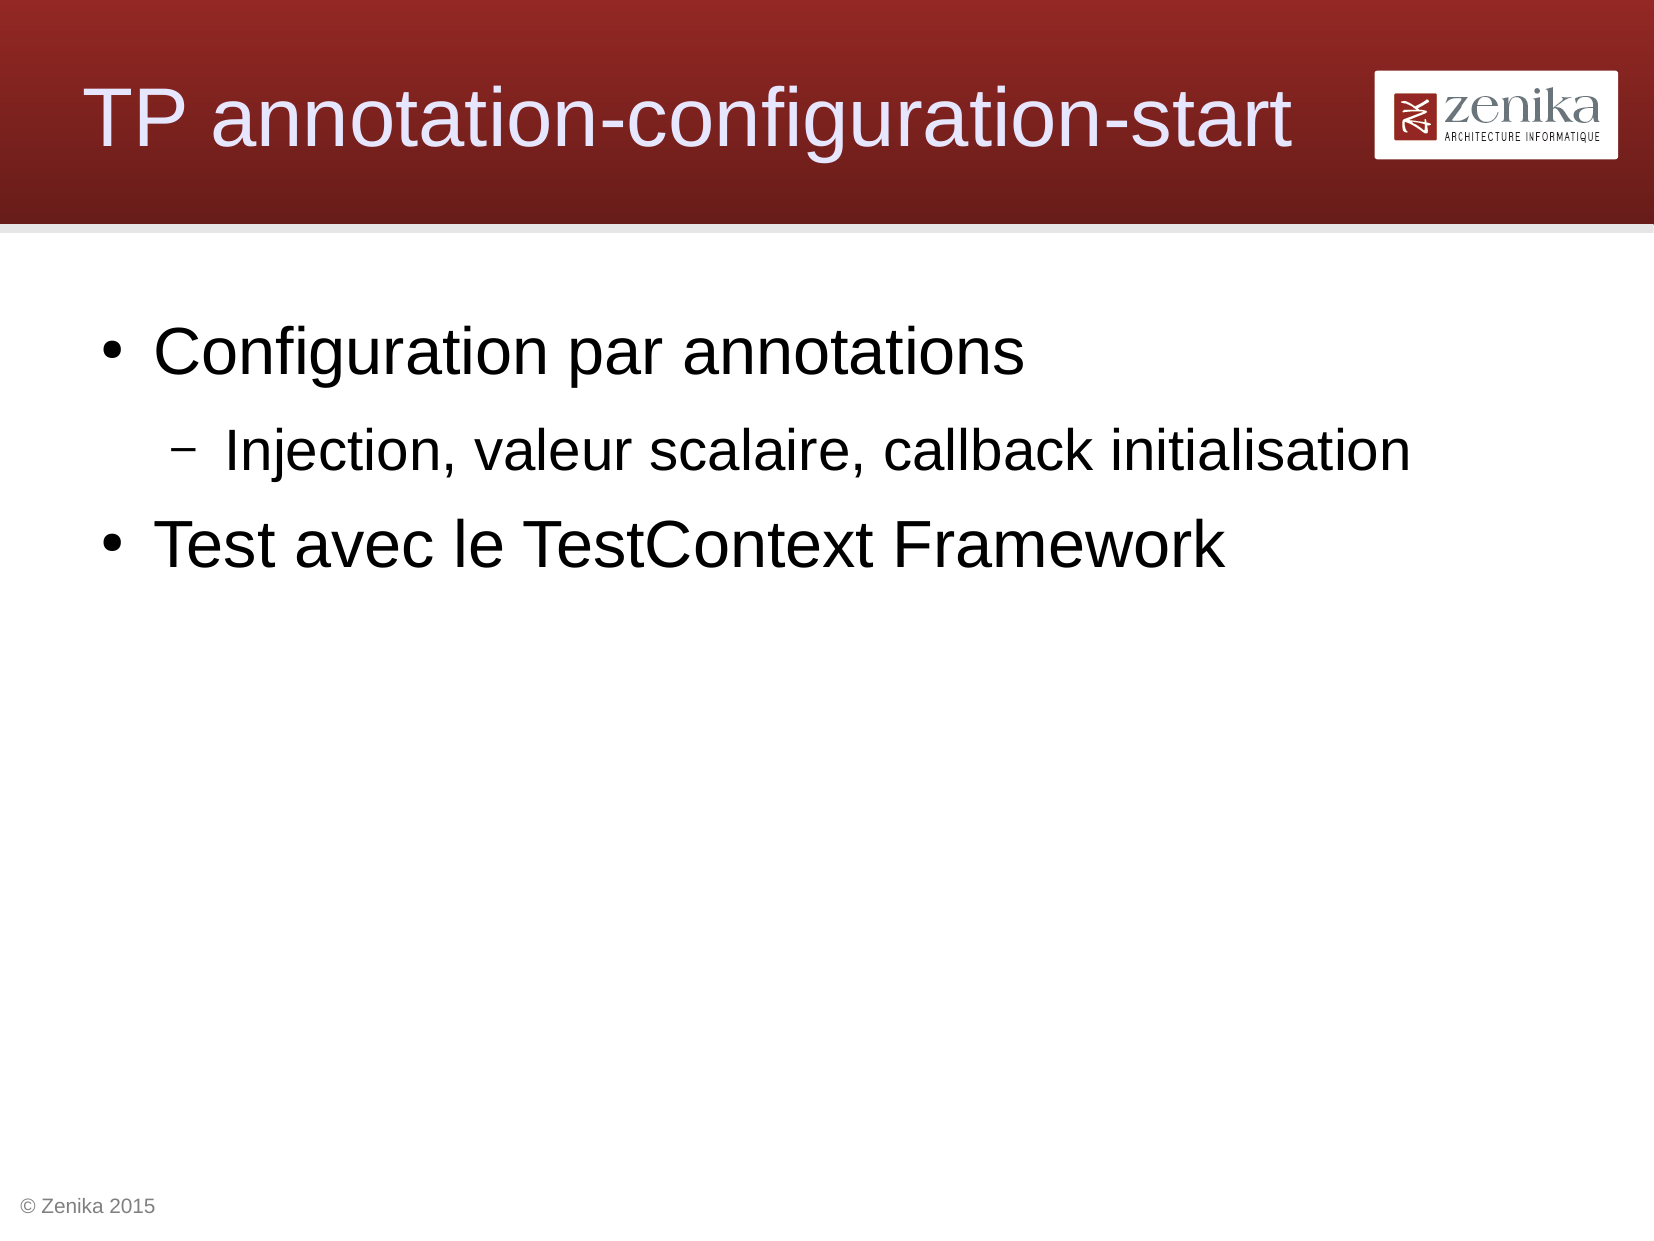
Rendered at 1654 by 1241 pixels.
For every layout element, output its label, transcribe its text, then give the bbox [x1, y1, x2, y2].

title TP annotation-configuration-start [82, 13, 1571, 222]
picture [1571, 82, 1600, 149]
list Configuration par annotations Injection, valeur scalaire, callback initialisation Test avec le TestContext Framework [82, 313, 1538, 1034]
